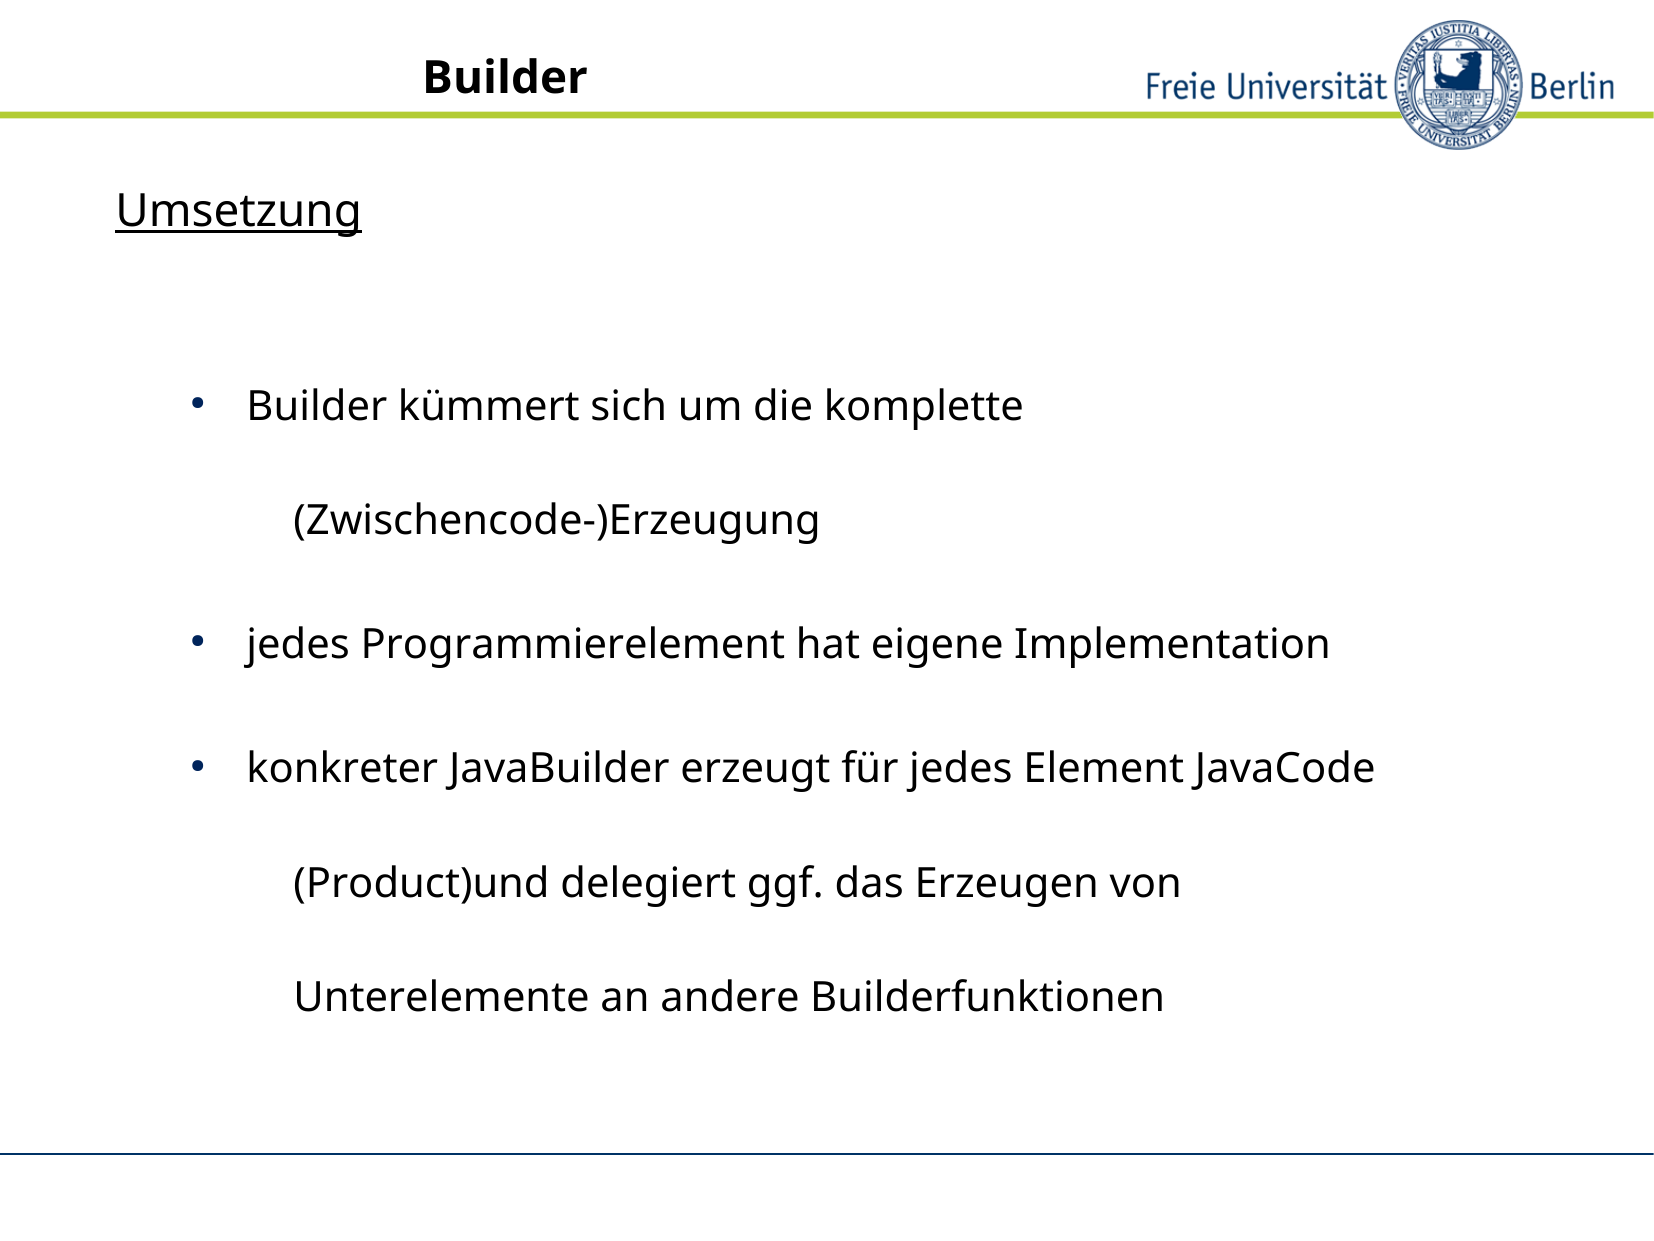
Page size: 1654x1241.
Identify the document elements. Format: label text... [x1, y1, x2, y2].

picture [1139, 145, 1620, 151]
title Builder [422, 7, 1654, 145]
list Umsetzung Builder kümmert sich um die komplette (Zwischencode-)Erzeugung jedes Programmierelement hat eigene Implementation konkreter JavaBuilder erzeugt für jedes Element JavaCode (Product)und delegiert ggf. das Erzeugen von Unterelemente an andere Builderfunktionen [115, 177, 1418, 1034]
